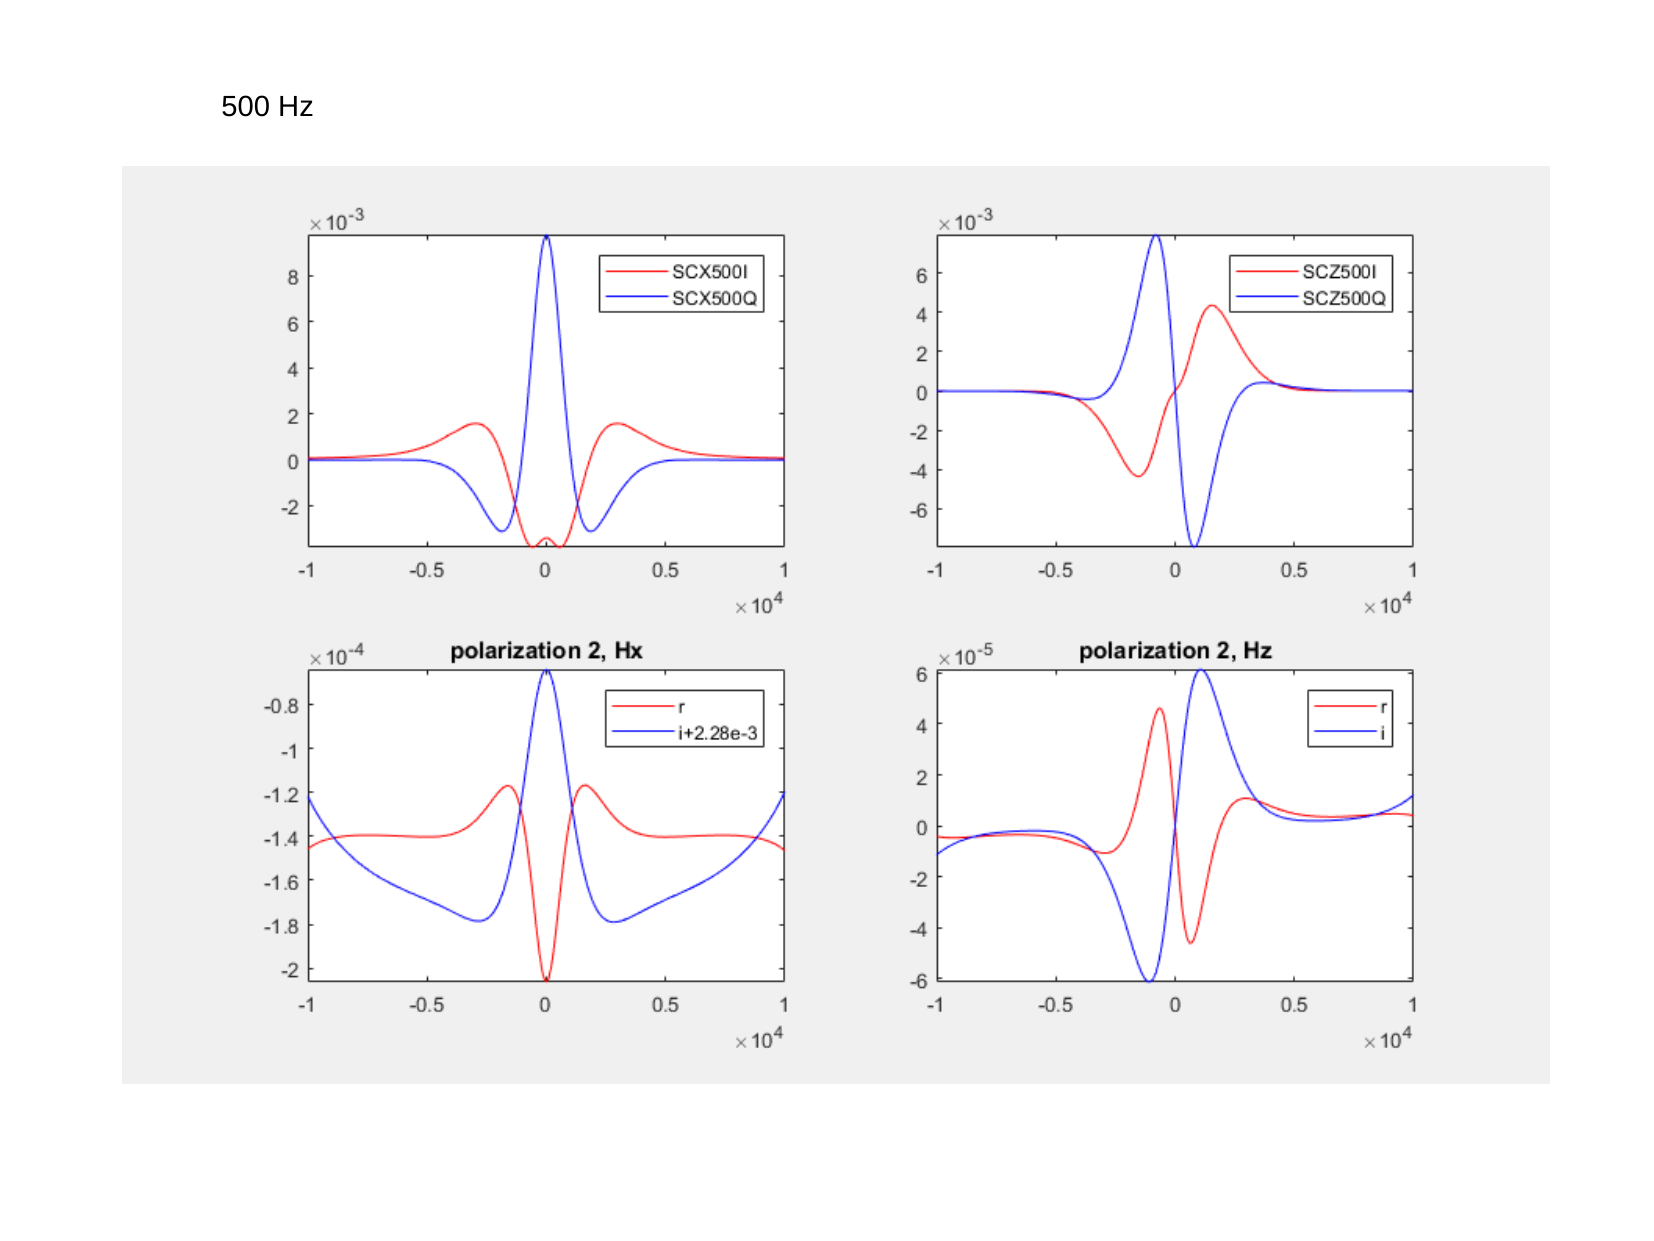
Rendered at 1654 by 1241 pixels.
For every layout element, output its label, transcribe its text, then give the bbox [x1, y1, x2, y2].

text_box 500 Hz [206, 82, 330, 130]
picture [122, 166, 1550, 1084]
